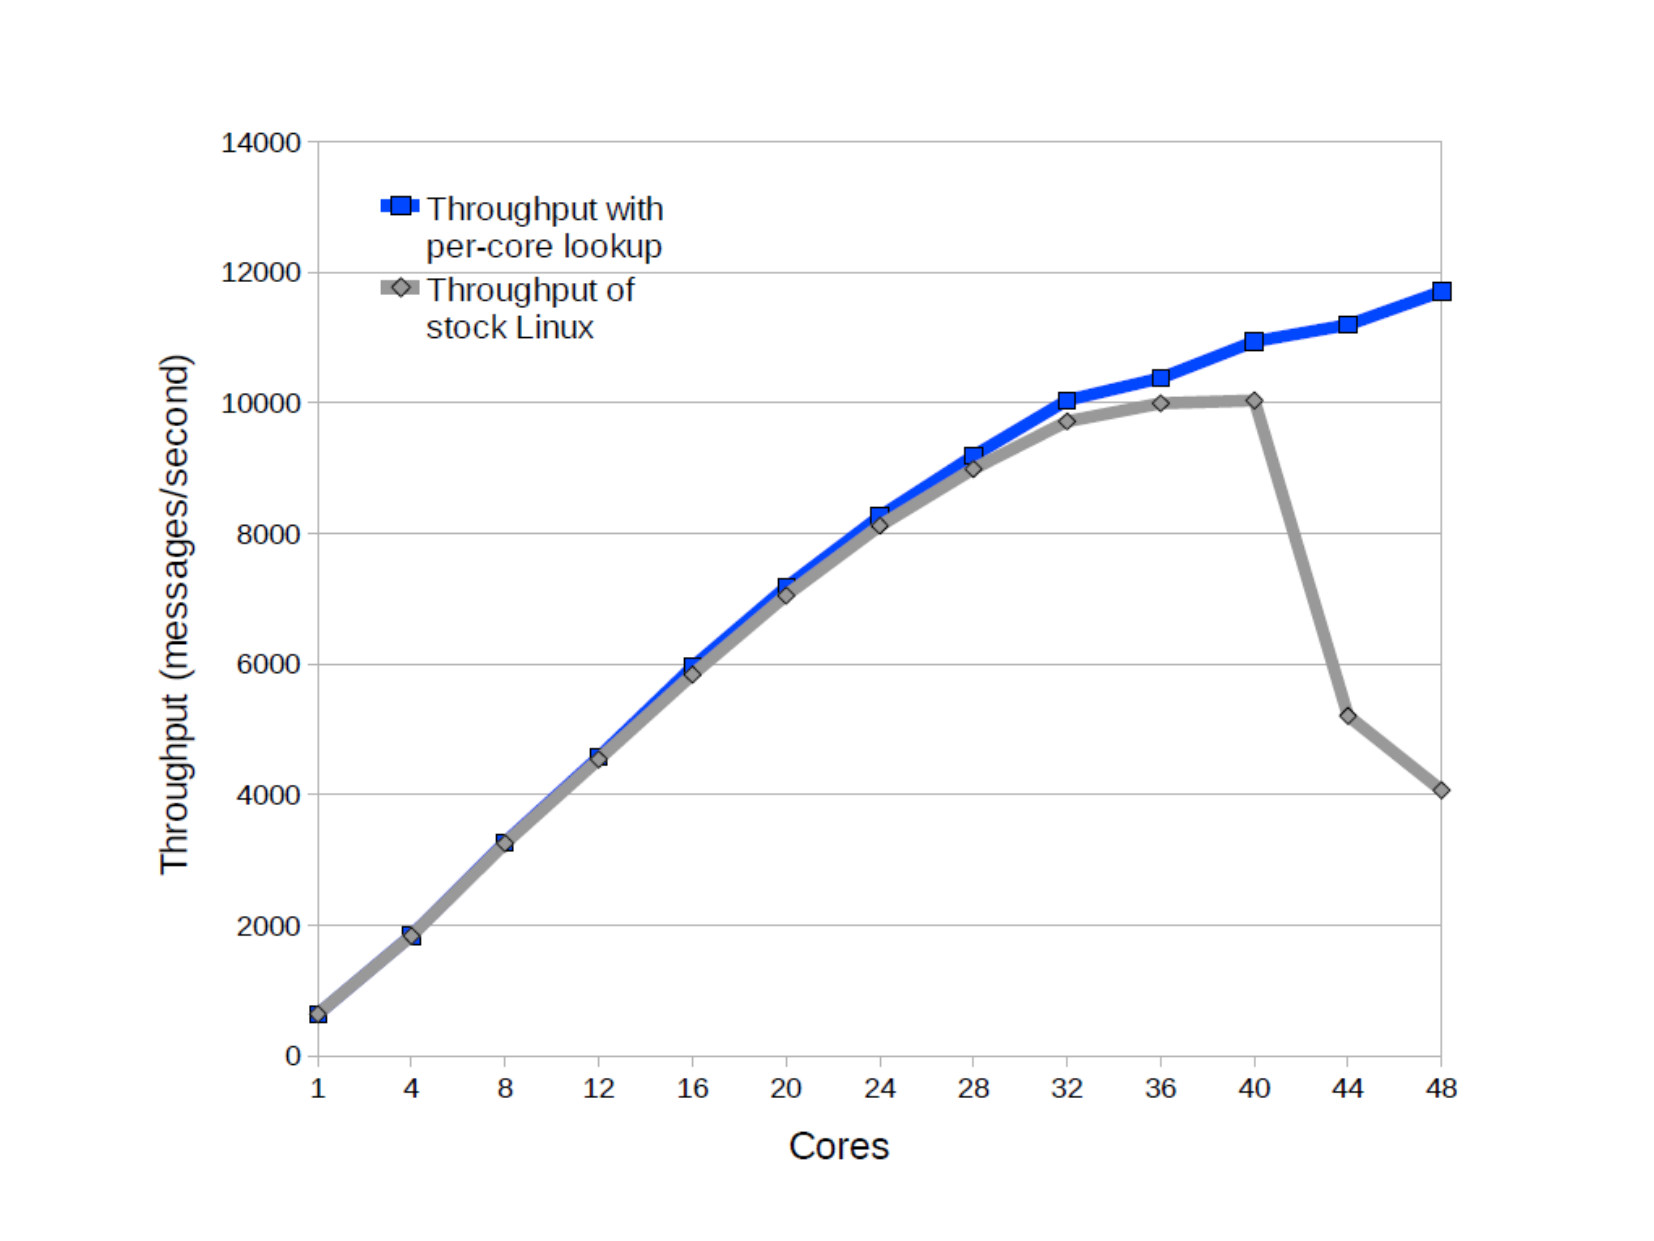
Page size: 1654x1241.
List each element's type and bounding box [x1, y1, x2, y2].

picture [112, 112, 1478, 1201]
